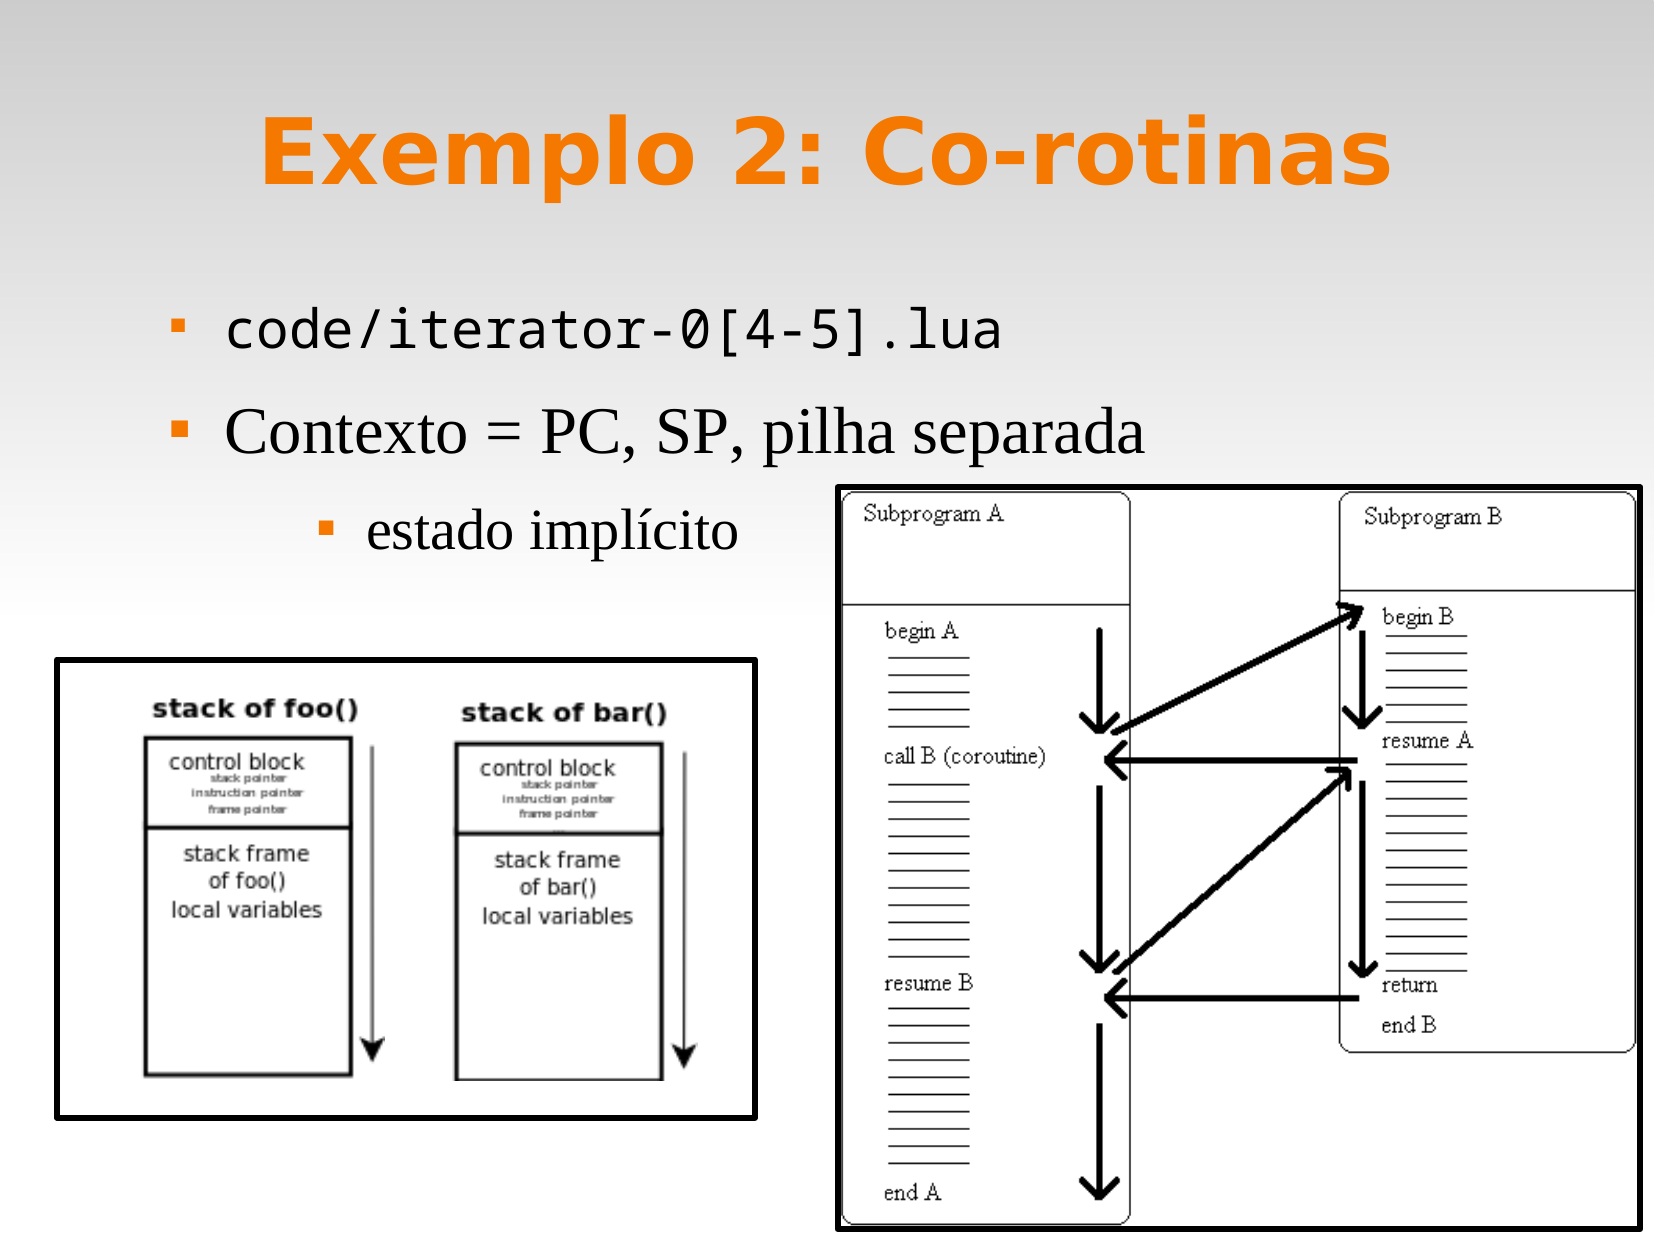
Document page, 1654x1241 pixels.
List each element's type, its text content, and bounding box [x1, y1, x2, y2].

picture [840, 490, 1638, 1227]
list code/iterator-0[4-5].lua Contexto = PC, SP, pilha separada estado implícito [82, 290, 1571, 1109]
title Exemplo 2: Co-rotinas [82, 49, 1571, 257]
picture [138, 695, 385, 1085]
text_box [56, 659, 756, 1118]
picture [449, 695, 698, 1081]
